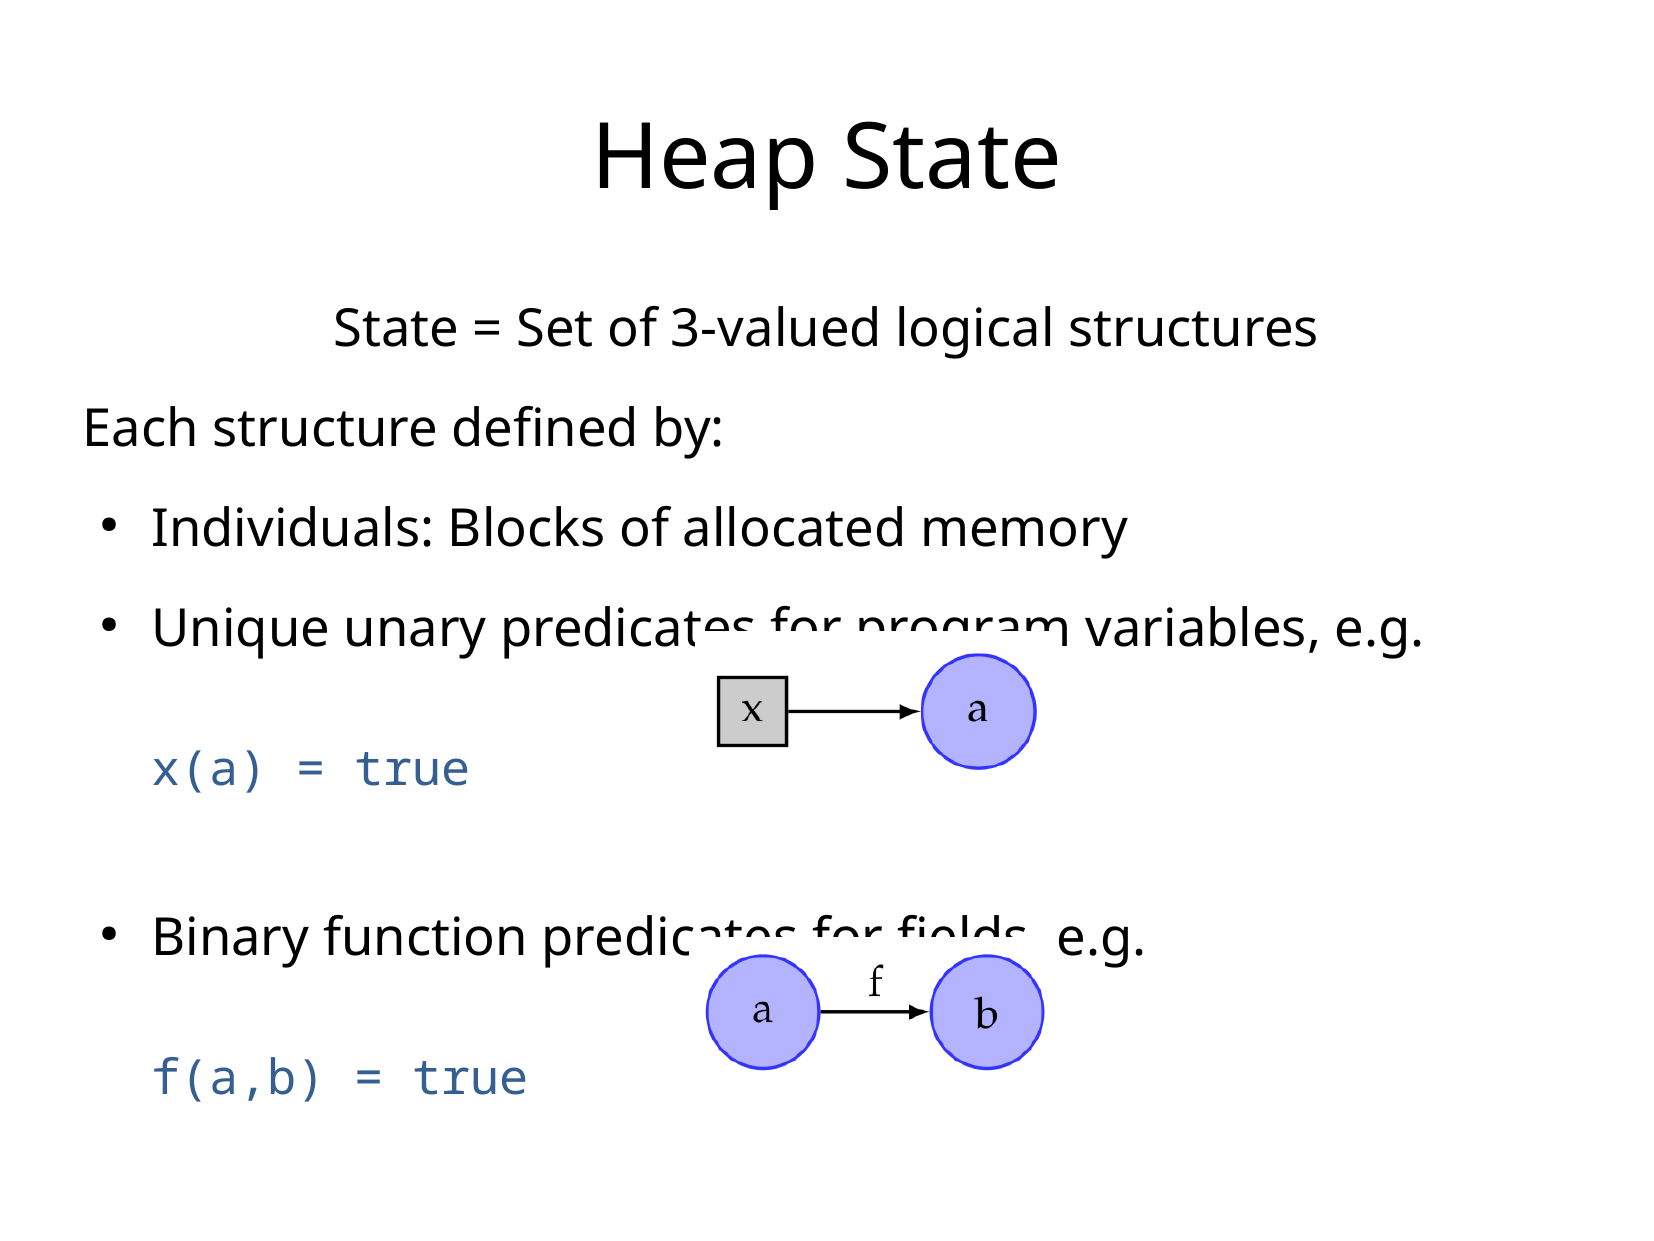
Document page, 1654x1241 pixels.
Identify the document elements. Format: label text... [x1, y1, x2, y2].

title Heap State [82, 49, 1571, 257]
list State = Set of 3-valued logical structures Each structure defined by: Individuals: Blocks of allocated memory Unique unary predicates for program variables, e.g. x(a) = true Binary function predicates for fields, e.g. f(a,b) = true [82, 290, 1571, 1109]
picture [689, 937, 1051, 1082]
picture [695, 631, 1051, 788]
